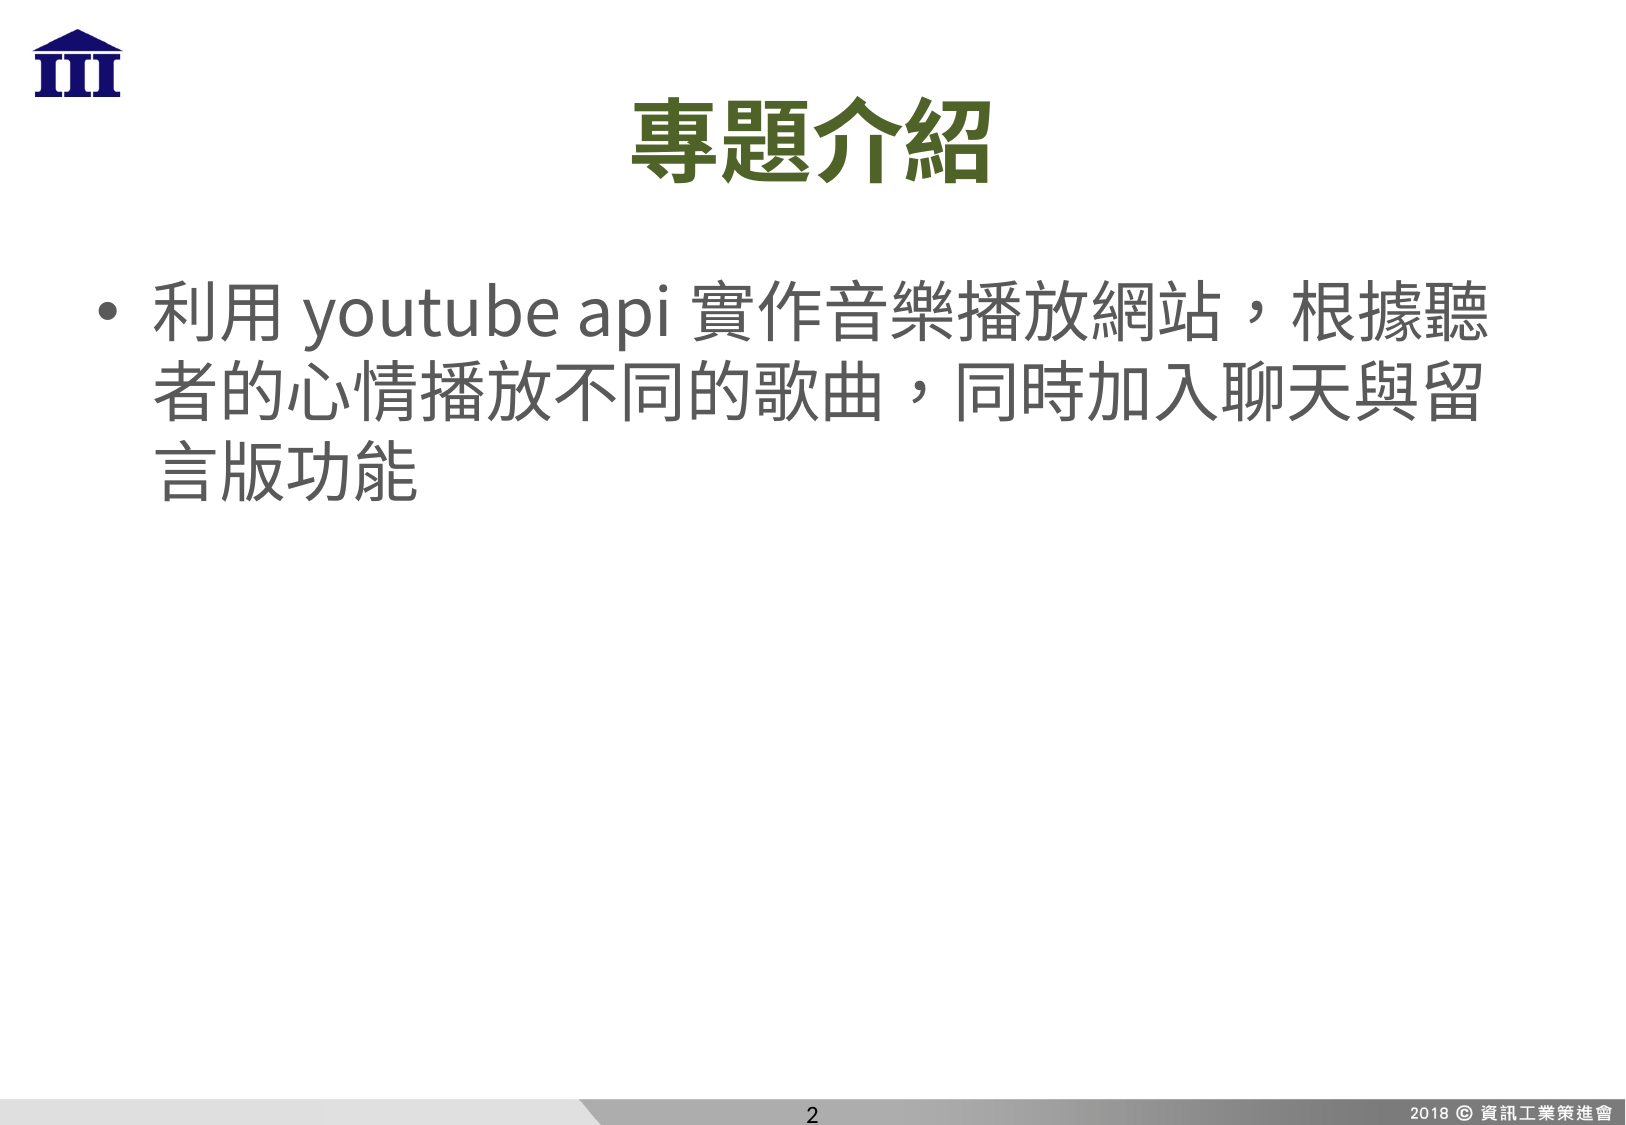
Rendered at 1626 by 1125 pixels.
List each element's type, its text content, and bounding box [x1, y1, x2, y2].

slide_number <編號> [622, 1105, 1003, 1121]
list 利用youtube api實作音樂播放網站，根據聽者的心情播放不同的歌曲，同時加入聊天與留言版功能 個人化的入口網站口網站個人個人化的入口網站 化的入口網站機制 [81, 262, 1544, 1005]
title 專題介紹 [81, 45, 1544, 233]
picture [0, 0, 1626, 1125]
